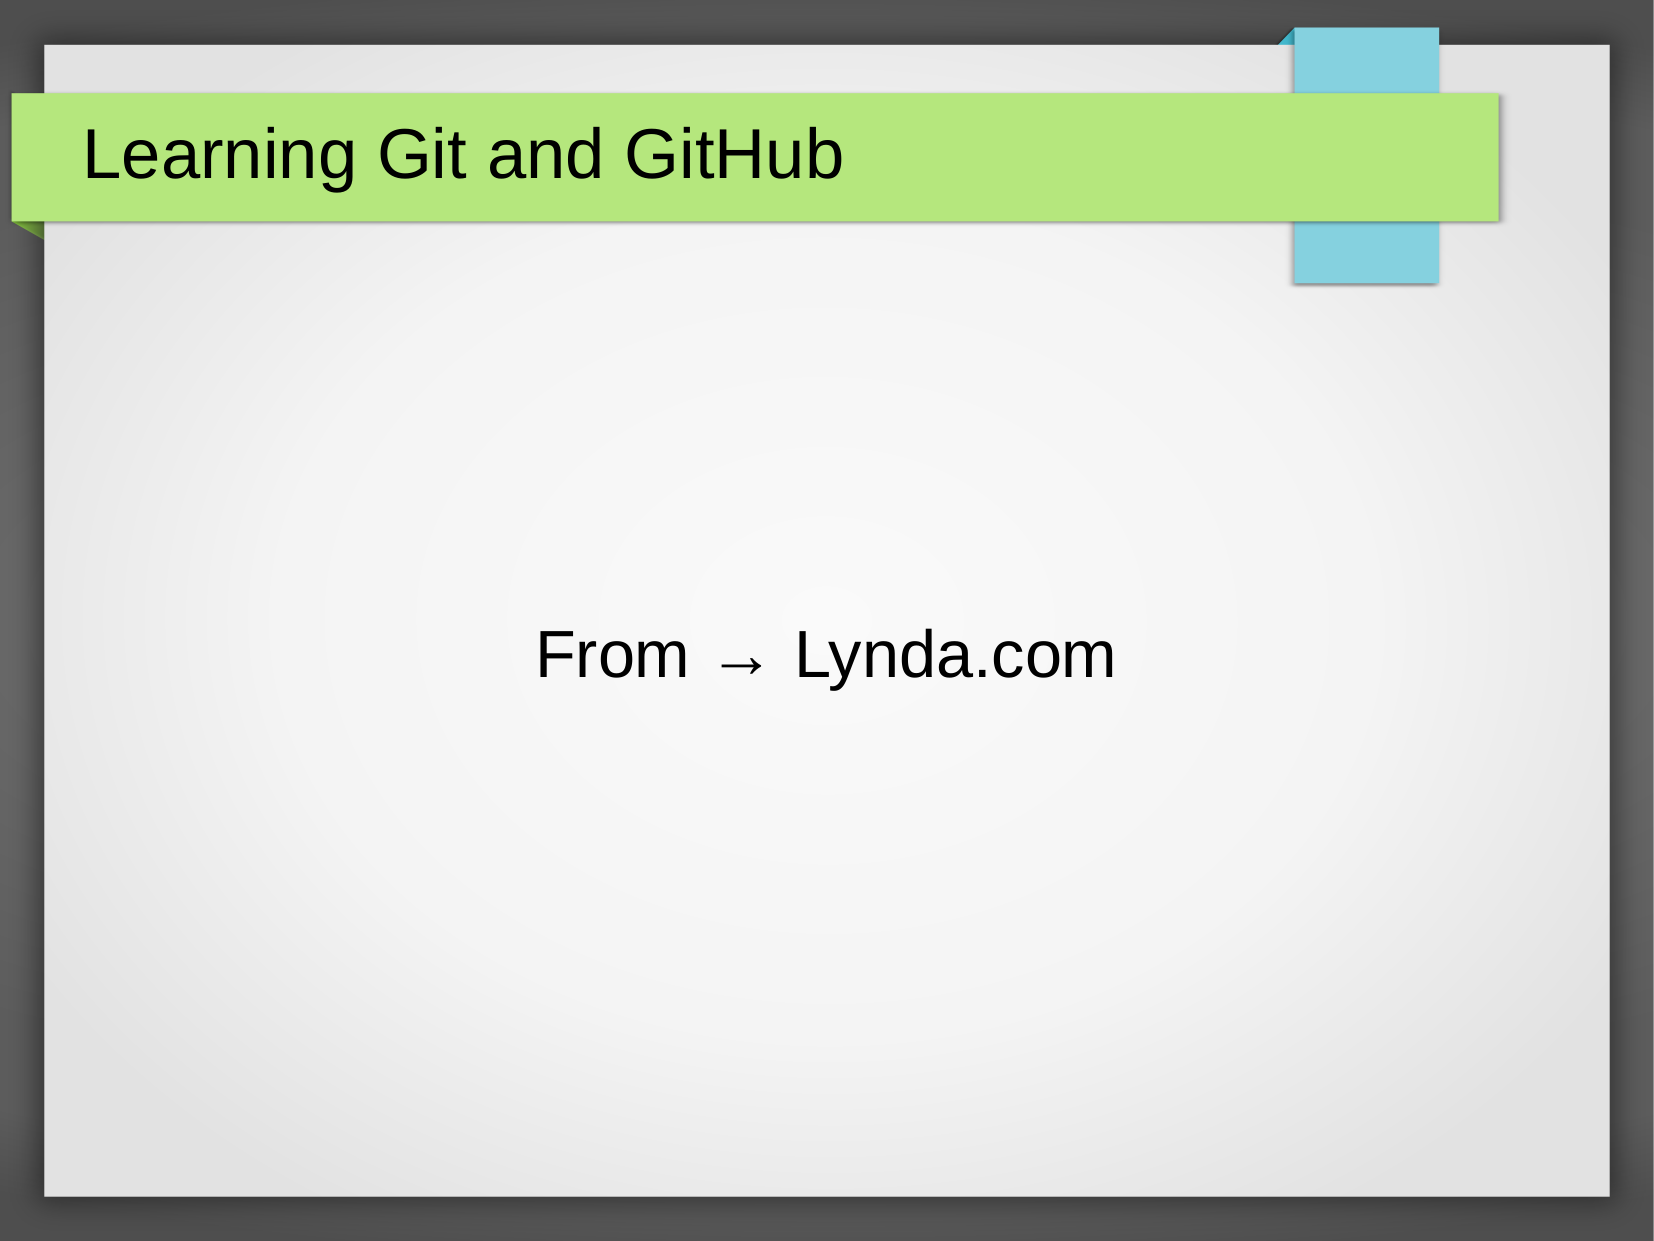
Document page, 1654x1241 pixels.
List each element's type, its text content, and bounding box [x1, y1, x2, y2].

title Learning Git and GitHub [82, 94, 1264, 213]
picture [0, 0, 1654, 1241]
subtitle From → Lynda.com [82, 295, 1571, 1015]
